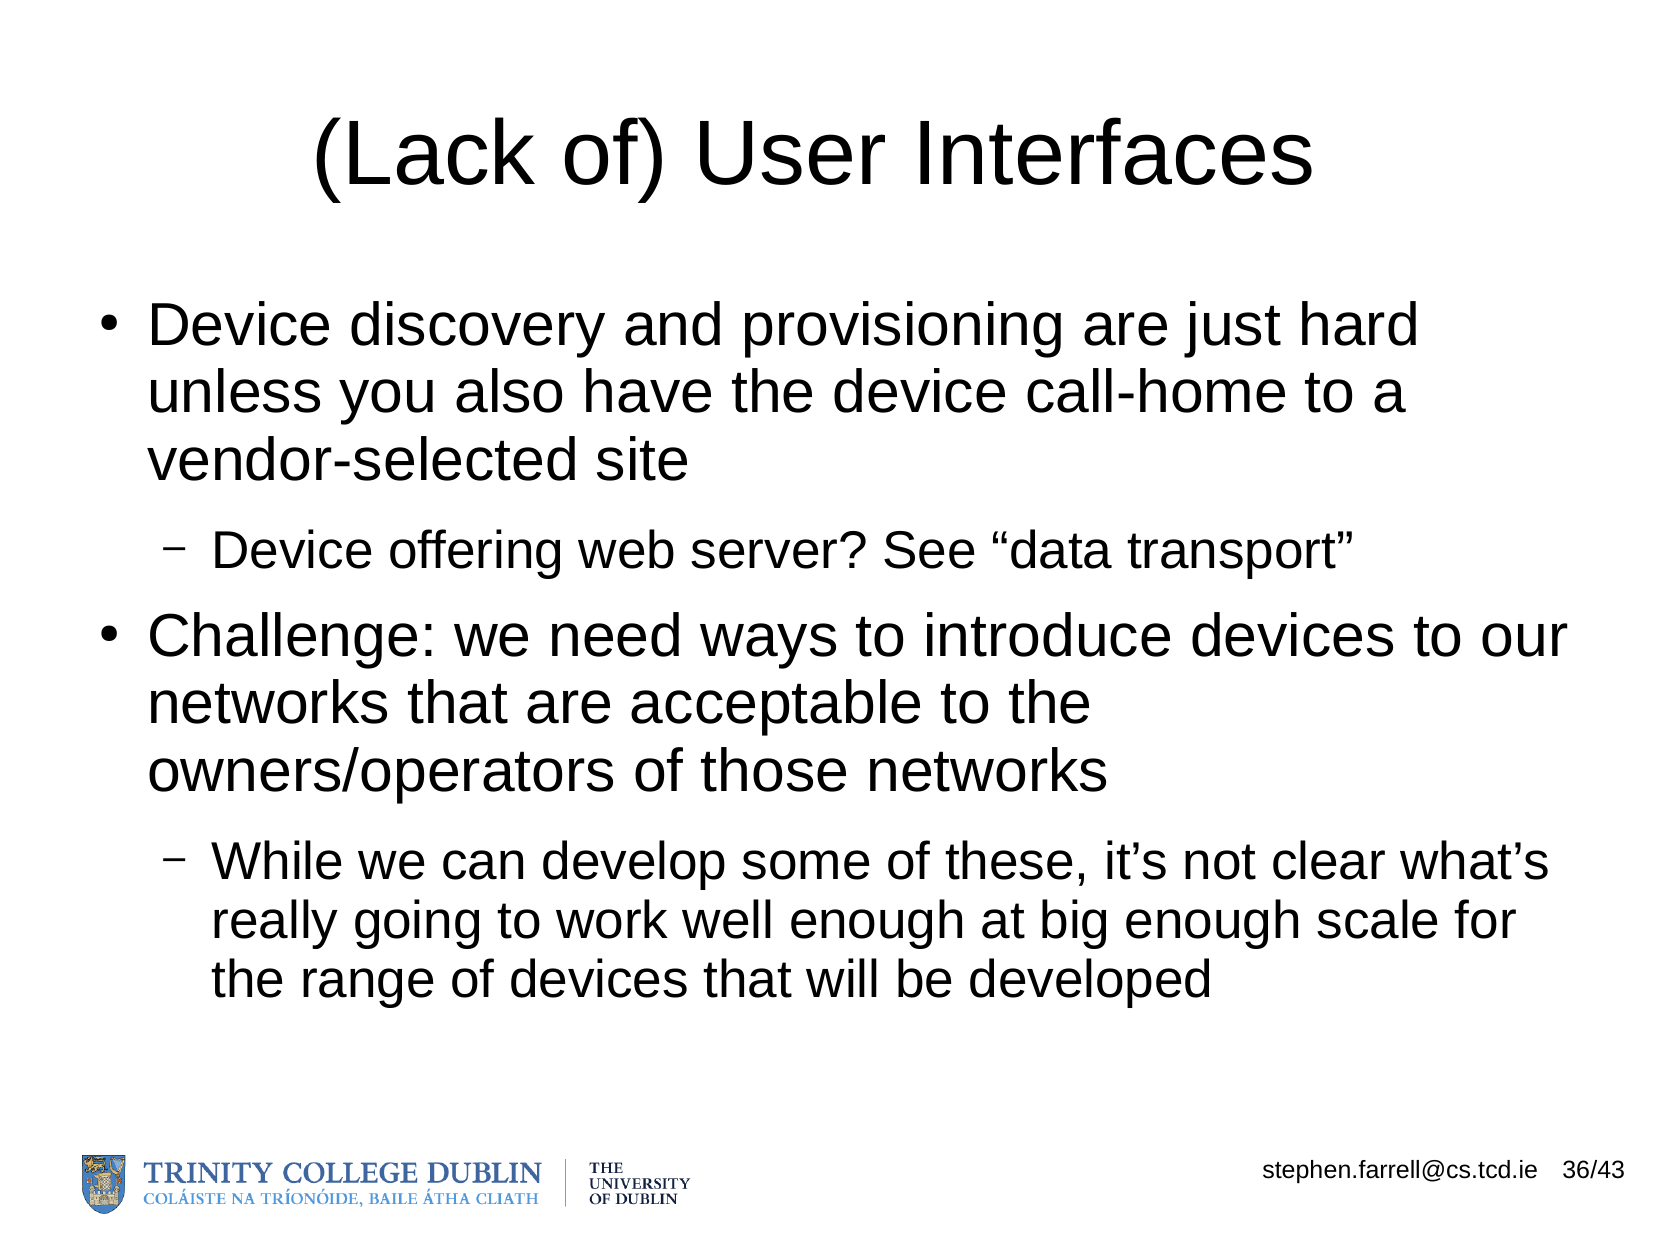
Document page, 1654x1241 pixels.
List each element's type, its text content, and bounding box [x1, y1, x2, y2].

picture [82, 1155, 694, 1214]
title (Lack of) User Interfaces [82, 49, 1571, 257]
list Device discovery and provisioning are just hard unless you also have the device call-home to a vendor-selected site Device offering web server? See “data transport” Challenge: we need ways to introduce devices to our networks that are acceptable to the owners/operators of those networks While we can develop some of these, it’s not clear what’s really going to work well enough at big enough scale for the range of devices that will be developed [82, 290, 1571, 1010]
